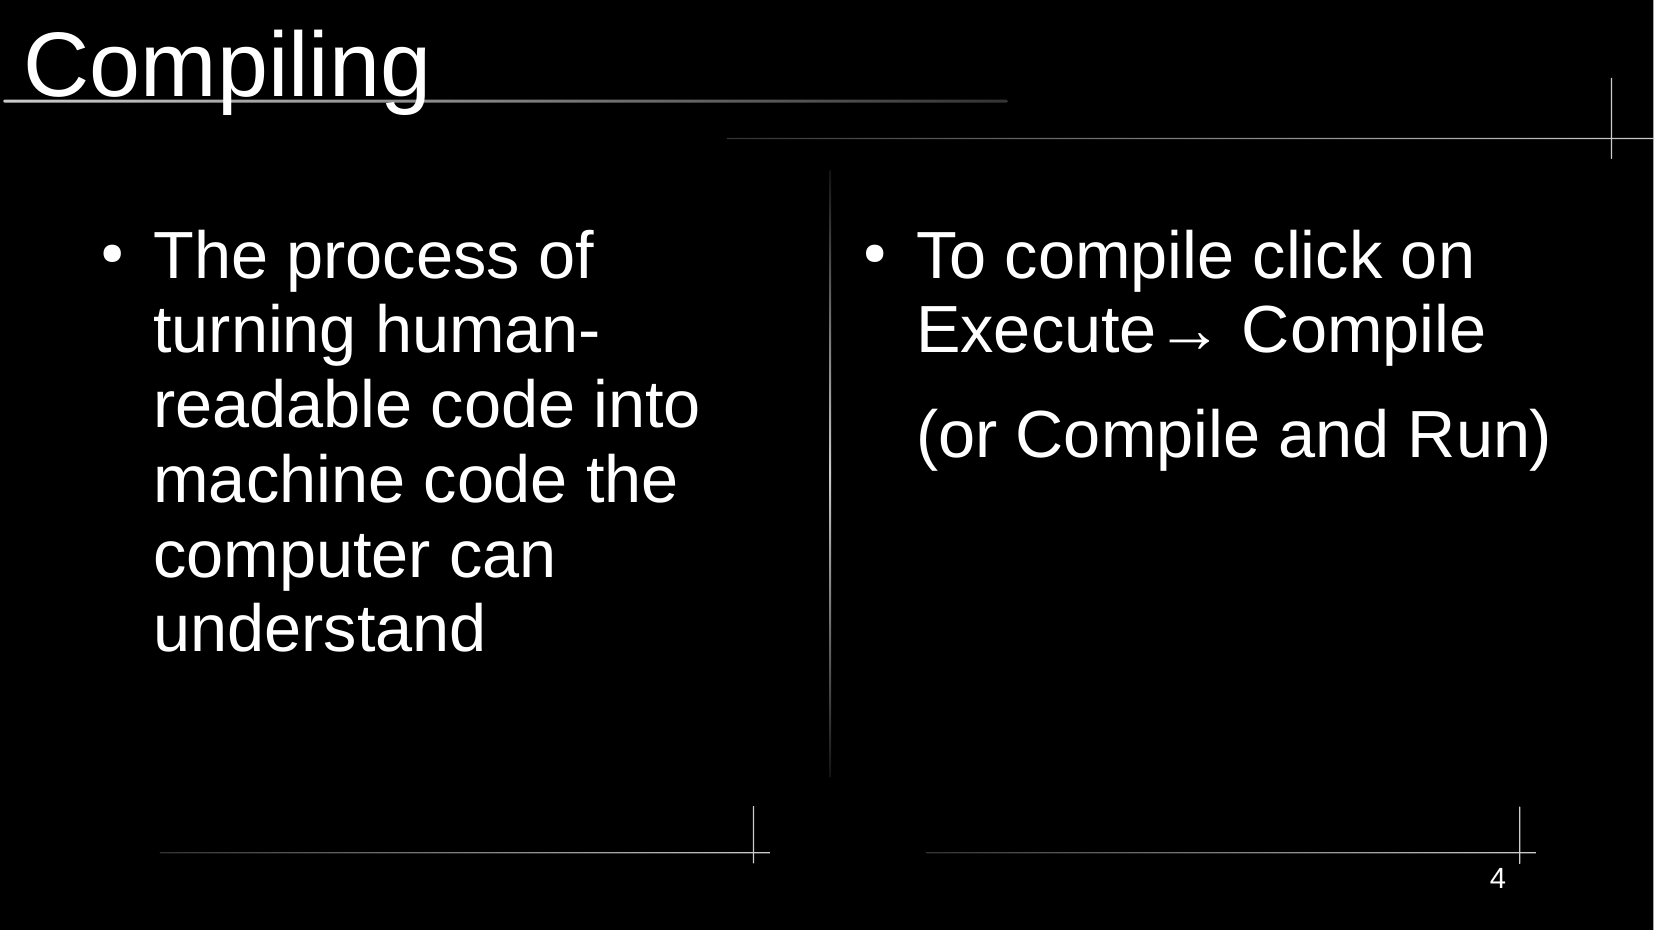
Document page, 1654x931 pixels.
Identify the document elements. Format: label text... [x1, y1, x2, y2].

list The process of turning human-readable code into machine code the computer can understand [82, 217, 809, 758]
title Compiling [23, 11, 1589, 119]
list To compile click on Execute→ Compile (or Compile and Run) [845, 217, 1572, 758]
